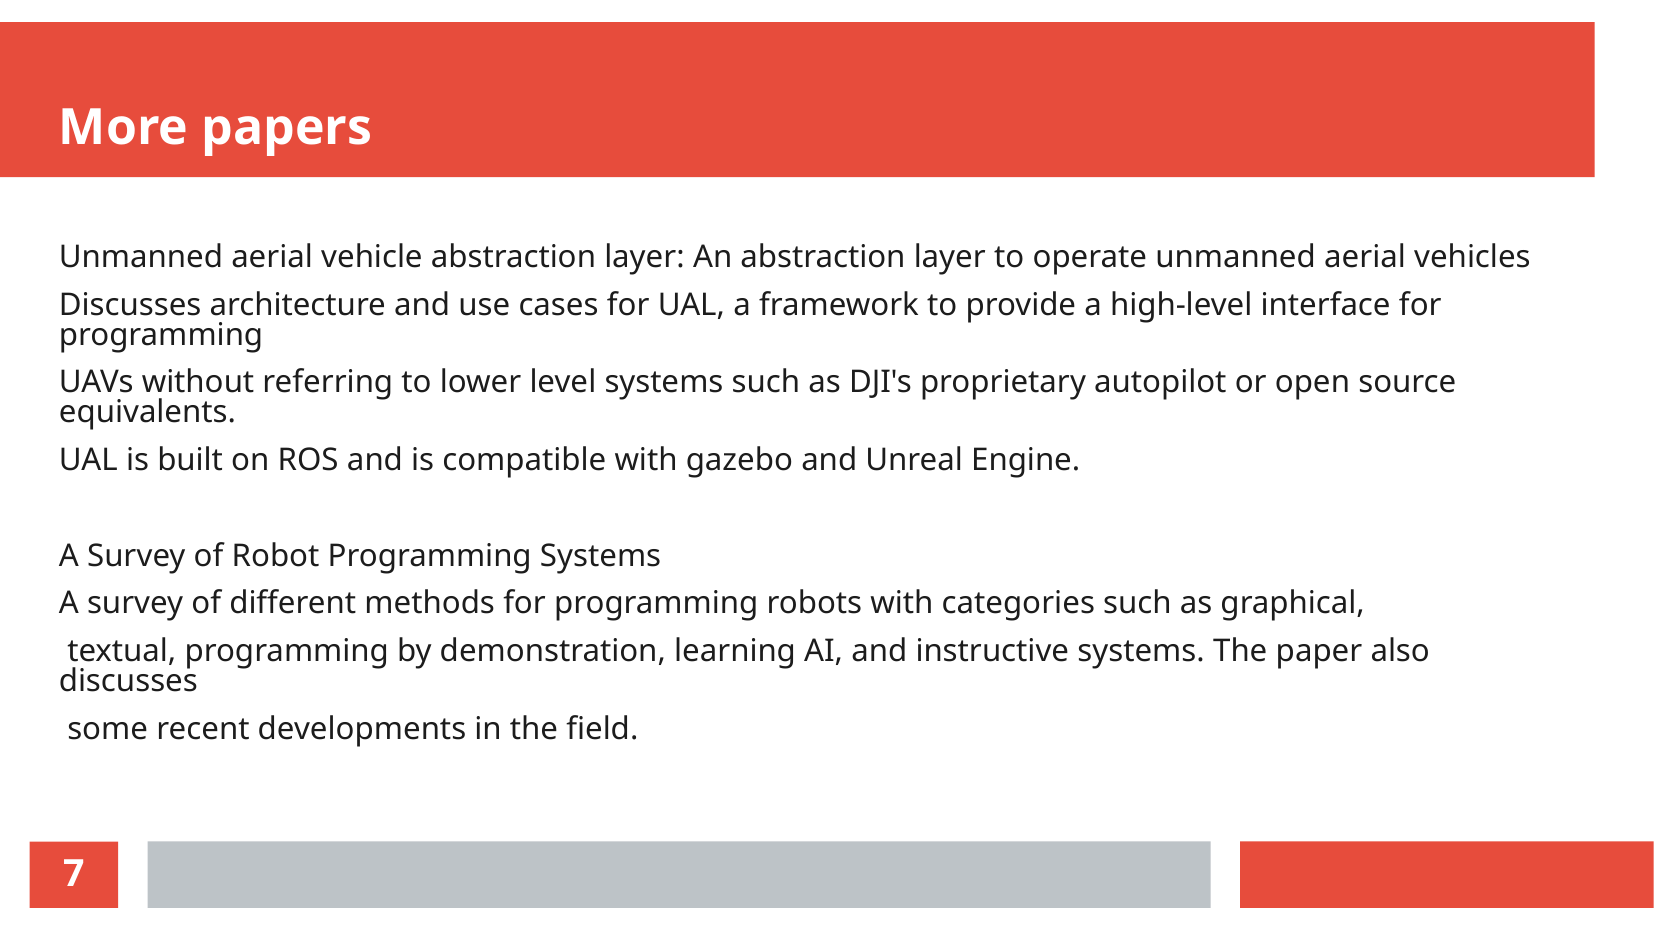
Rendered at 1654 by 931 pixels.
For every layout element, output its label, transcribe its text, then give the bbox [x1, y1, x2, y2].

list Unmanned aerial vehicle abstraction layer: An abstraction layer to operate unmanned aerial vehicles Discusses architecture and use cases for UAL, a framework to provide a high-level interface for programming UAVs without referring to lower level systems such as DJI's proprietary autopilot or open source equivalents. UAL is built on ROS and is compatible with gazebo and Unreal Engine. A Survey of Robot Programming Systems A survey of different methods for programming robots with categories such as graphical, textual, programming by demonstration, learning AI, and instructive systems. The paper also discusses some recent developments in the field. [59, 243, 1565, 820]
text_box [29, 841, 119, 908]
title More papers [59, 44, 1595, 156]
